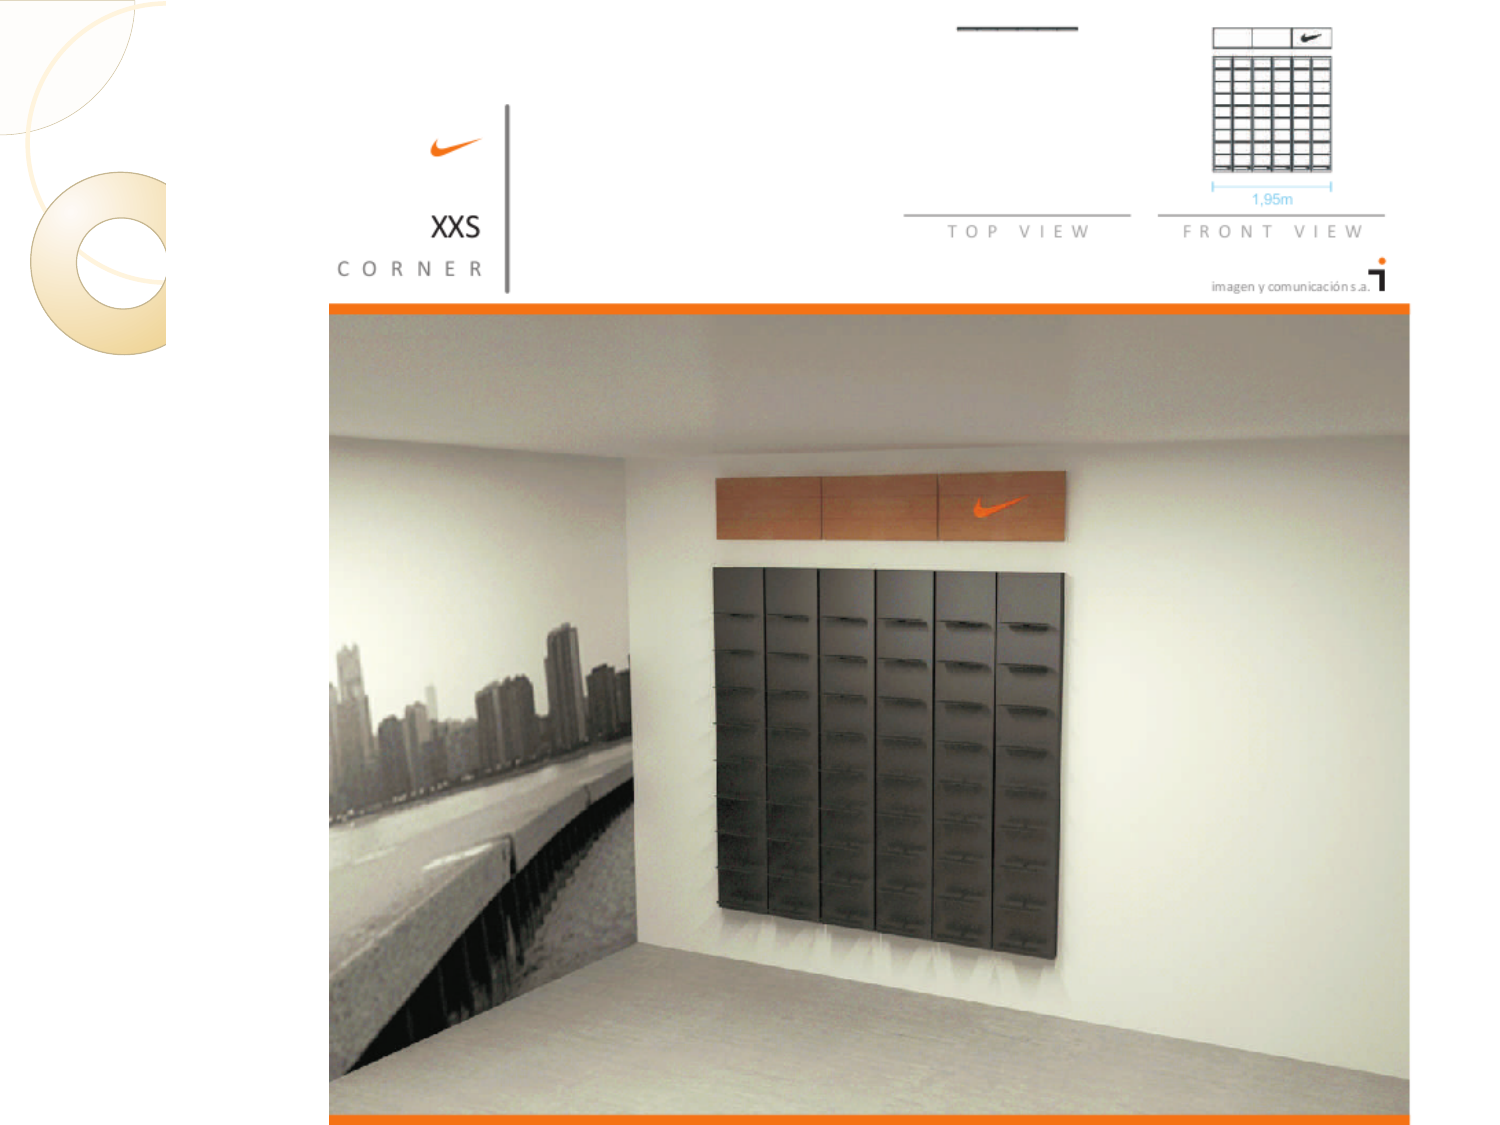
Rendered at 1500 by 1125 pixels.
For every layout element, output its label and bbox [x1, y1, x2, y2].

picture [329, 0, 1418, 1125]
